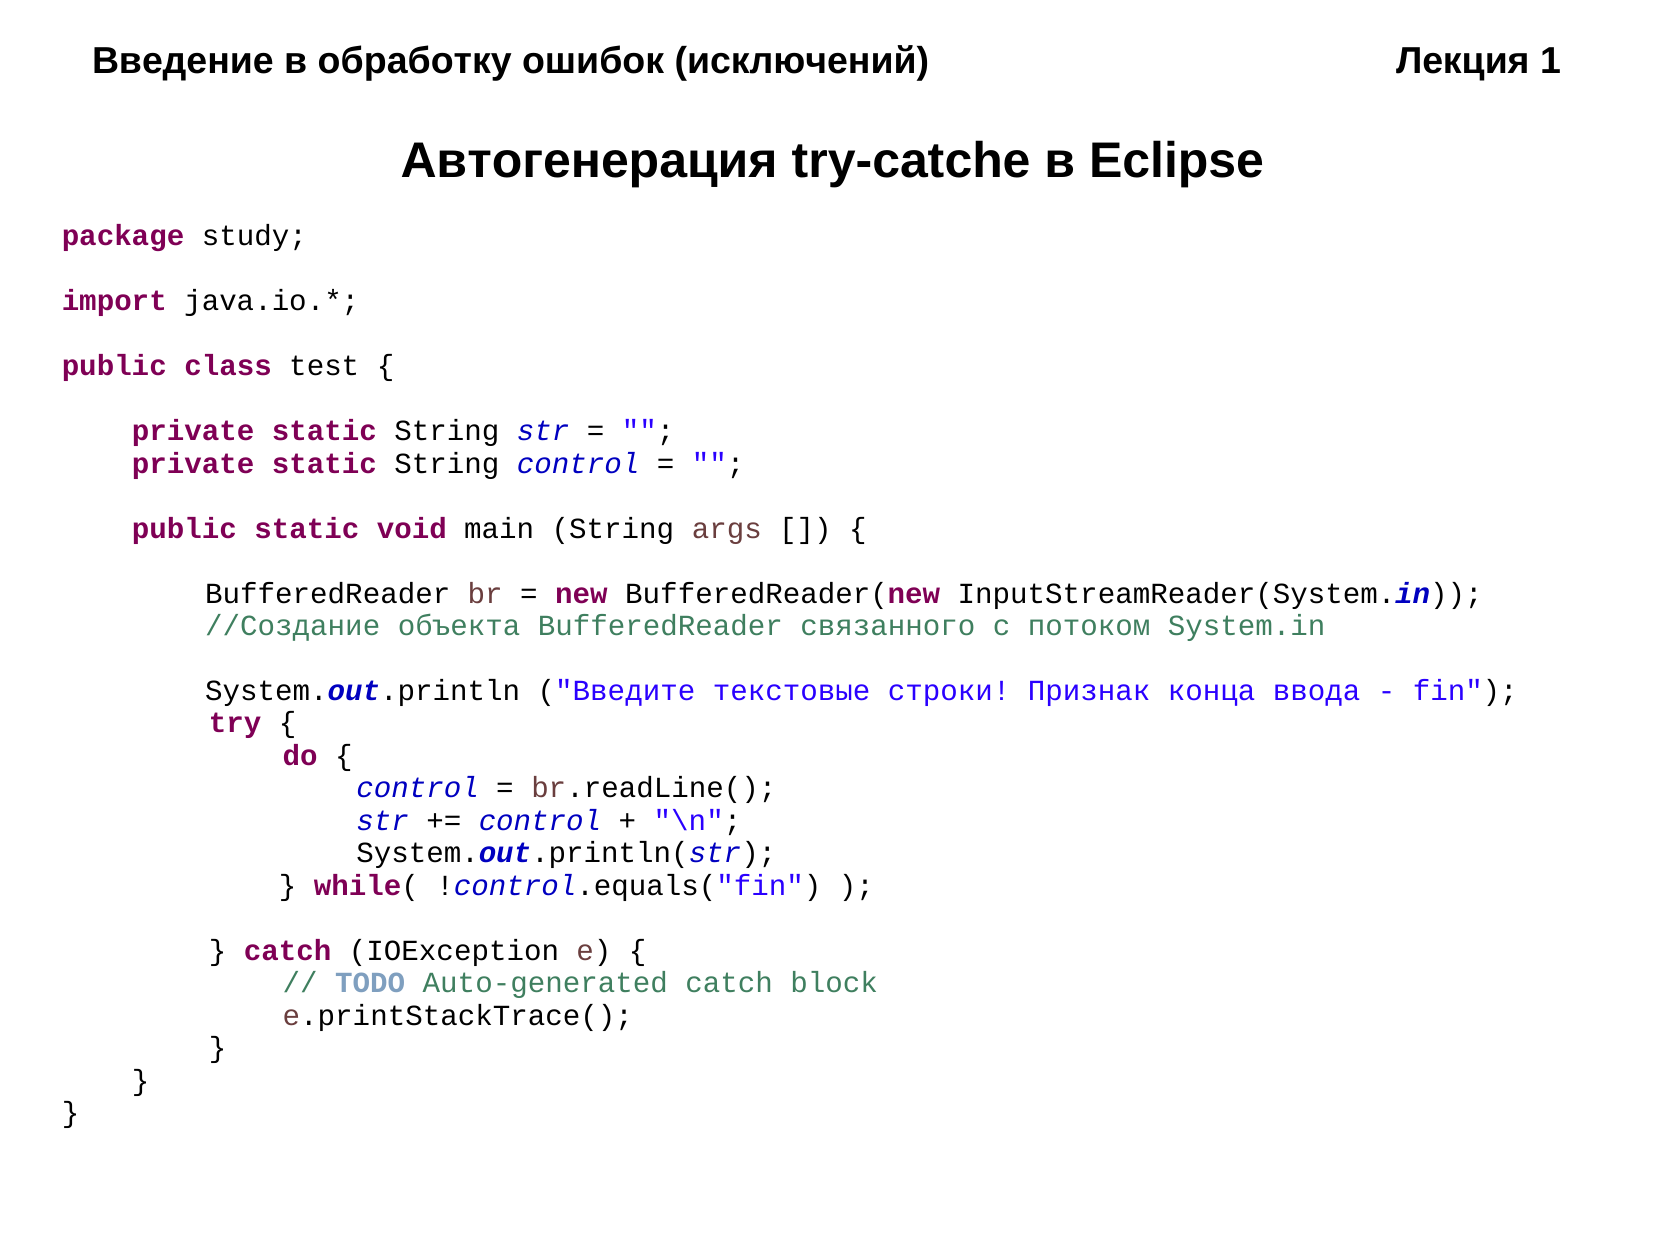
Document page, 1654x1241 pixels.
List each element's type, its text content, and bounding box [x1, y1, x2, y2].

text_box Введение в обработку ошибок (исключений) Лекция 1 [82, 25, 1571, 95]
text_box Автогенерация try-catche в Eclipse [59, 129, 1607, 201]
text_box package study; import java.io.*; public class test { private static String str = ""; private static String control = ""; public static void main (String args []) { BufferedReader br = new BufferedReader(new InputStreamReader(System.in)); //Создание объекта BufferedReader связанного с потоком System.in System.out.println ("Введите текстовые строки! Признак конца ввода - fin"); try { do { control = br.readLine(); str += control + "\n"; System.out.println(str); } while( !control.equals("fin") ); } catch (IOException e) { // TODO Auto-generated catch block e.printStackTrace(); } } } [47, 212, 1607, 1205]
